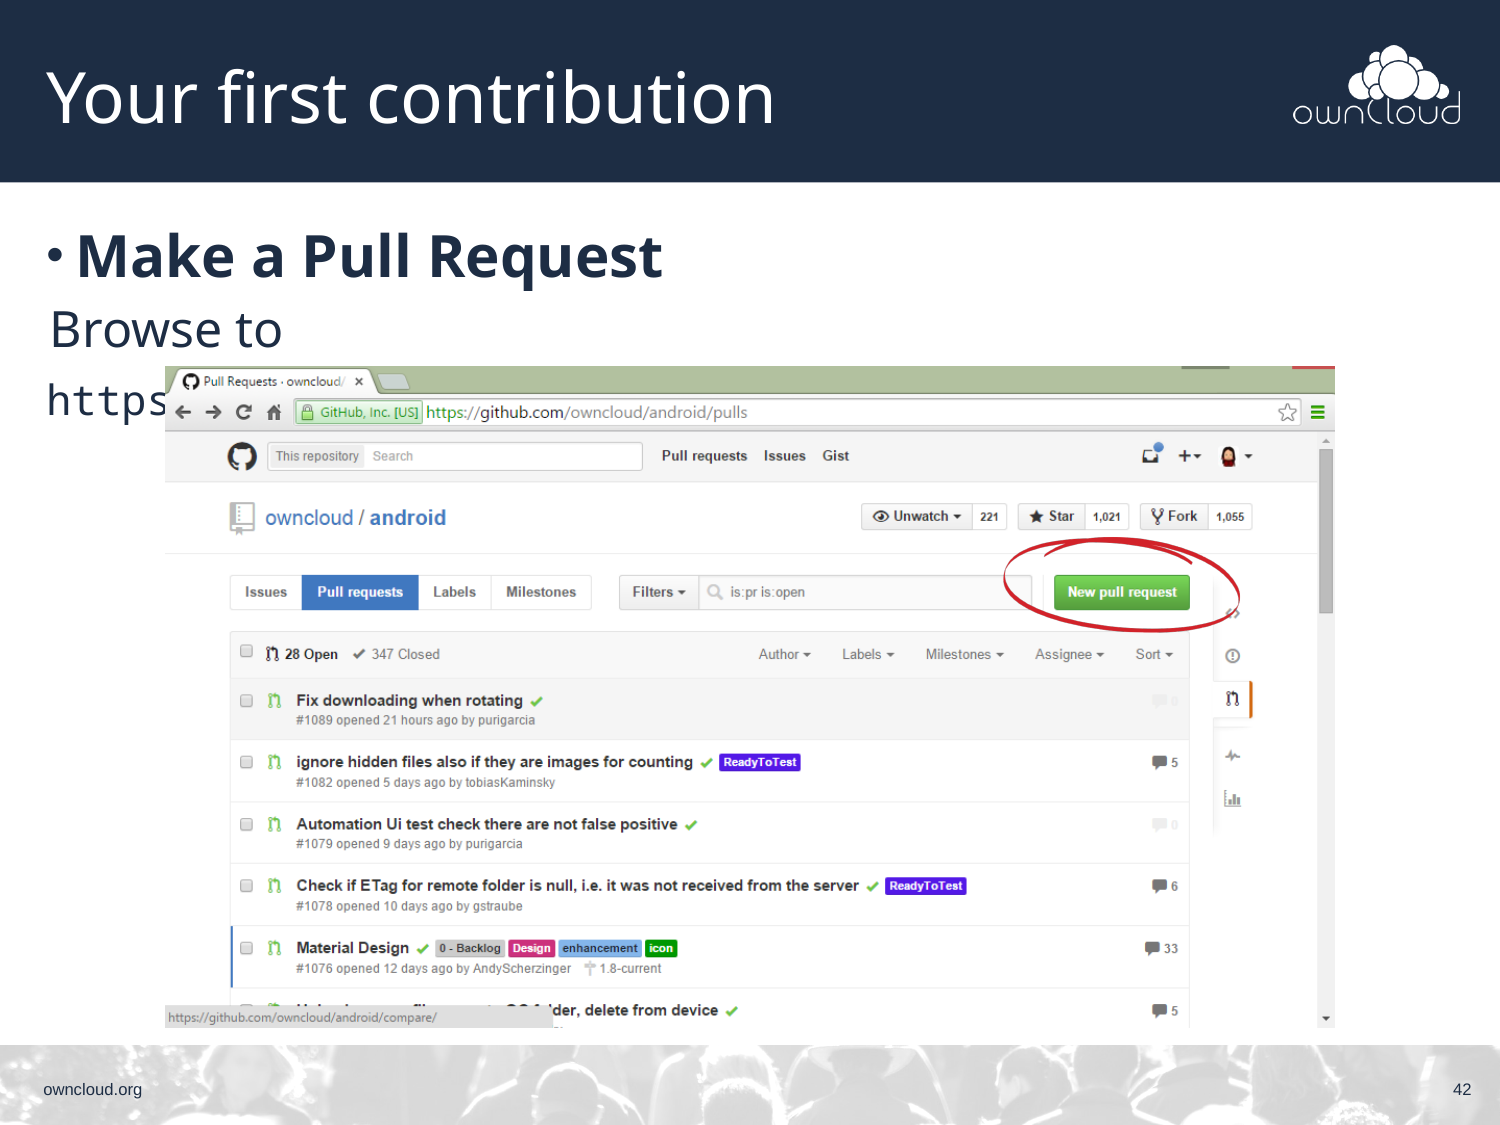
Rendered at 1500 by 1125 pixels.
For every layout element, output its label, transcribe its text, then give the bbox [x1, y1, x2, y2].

picture [1293, 45, 1460, 124]
list Make a Pull Request Browse to https://github.com/YOURGITHUBNAME/android/pulls [46, 214, 1465, 1026]
picture [0, 1045, 1500, 1125]
title Your first contribution [46, 5, 1258, 187]
picture [165, 366, 1335, 1028]
